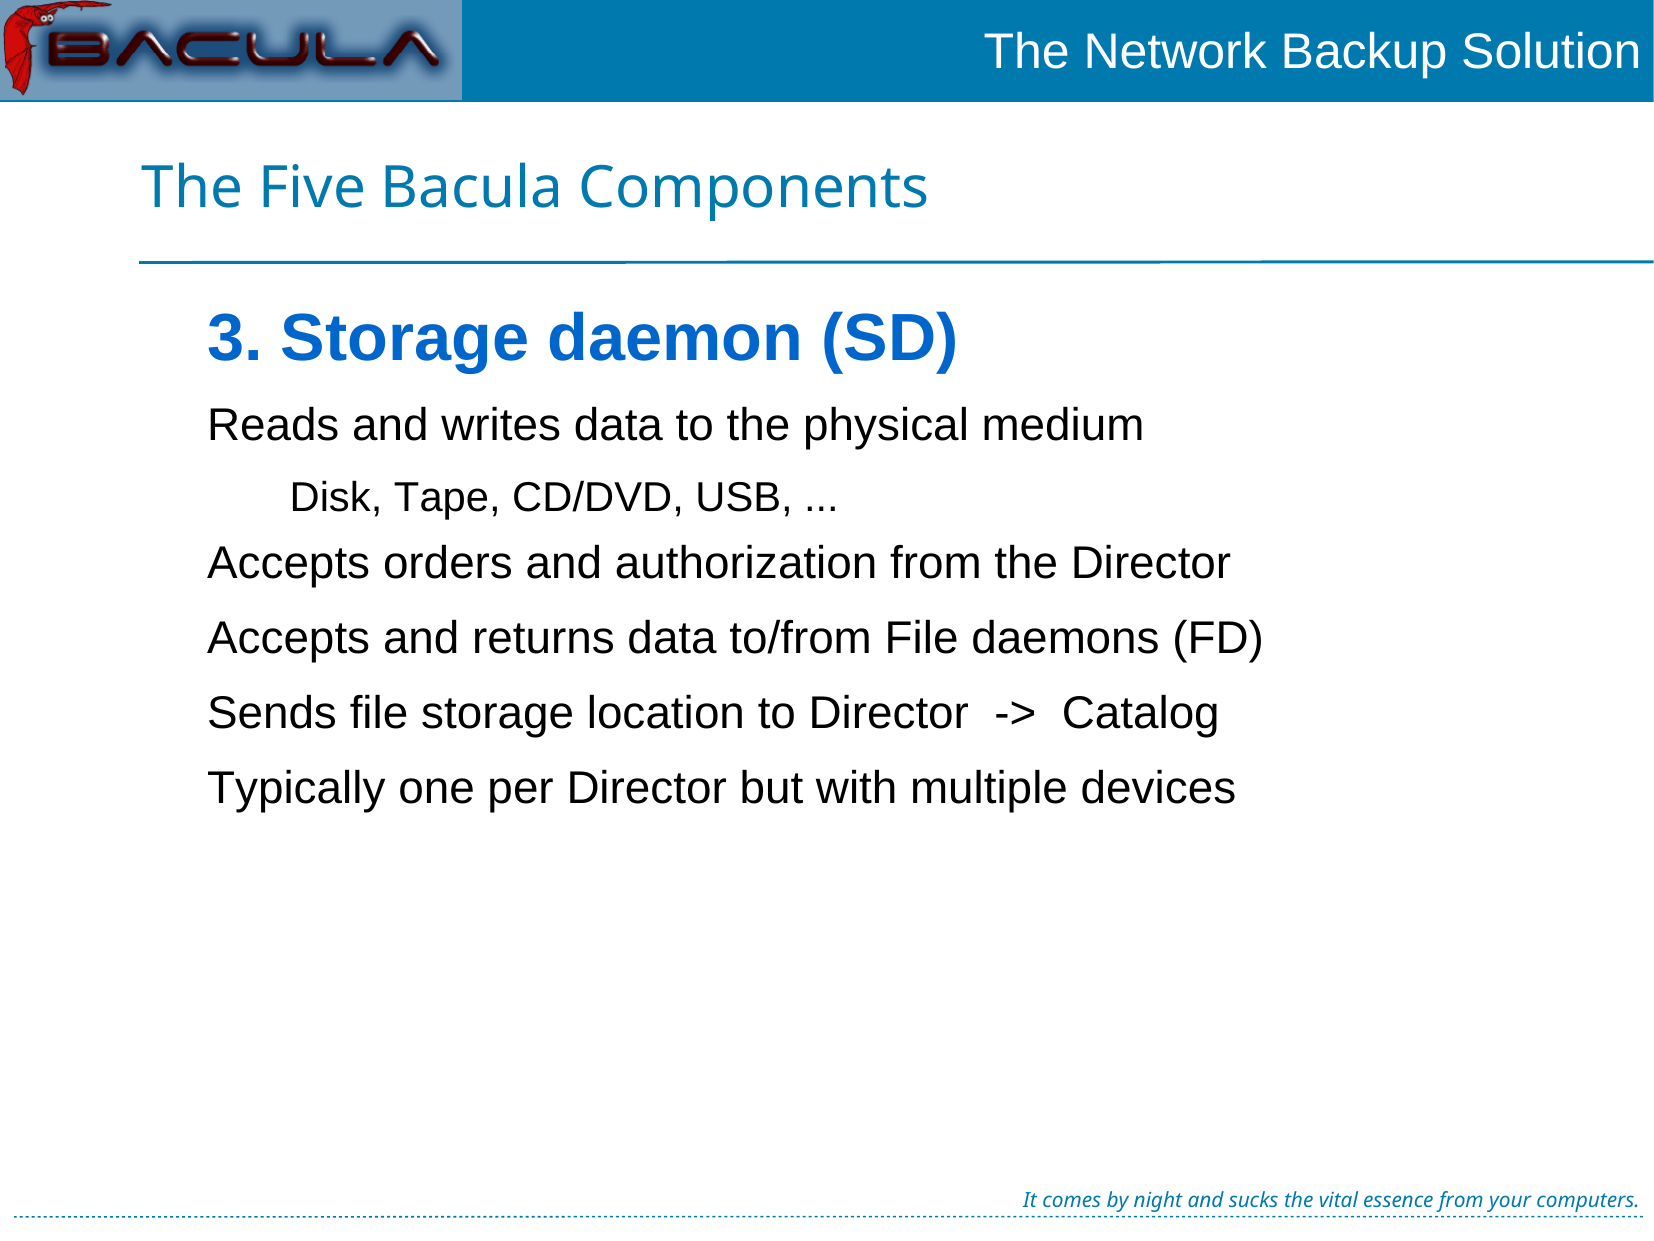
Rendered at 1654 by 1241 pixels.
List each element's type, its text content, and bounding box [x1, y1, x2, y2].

list 3. Storage daemon (SD) Reads and writes data to the physical medium Disk, Tape, CD/DVD, USB, ... Accepts orders and authorization from the Director Accepts and returns data to/from File daemons (FD) Sends file storage location to Director -> Catalog Typically one per Director but with multiple devices [112, 300, 1506, 1052]
picture [0, 0, 461, 99]
title The Five Bacula Components [141, 112, 1501, 226]
